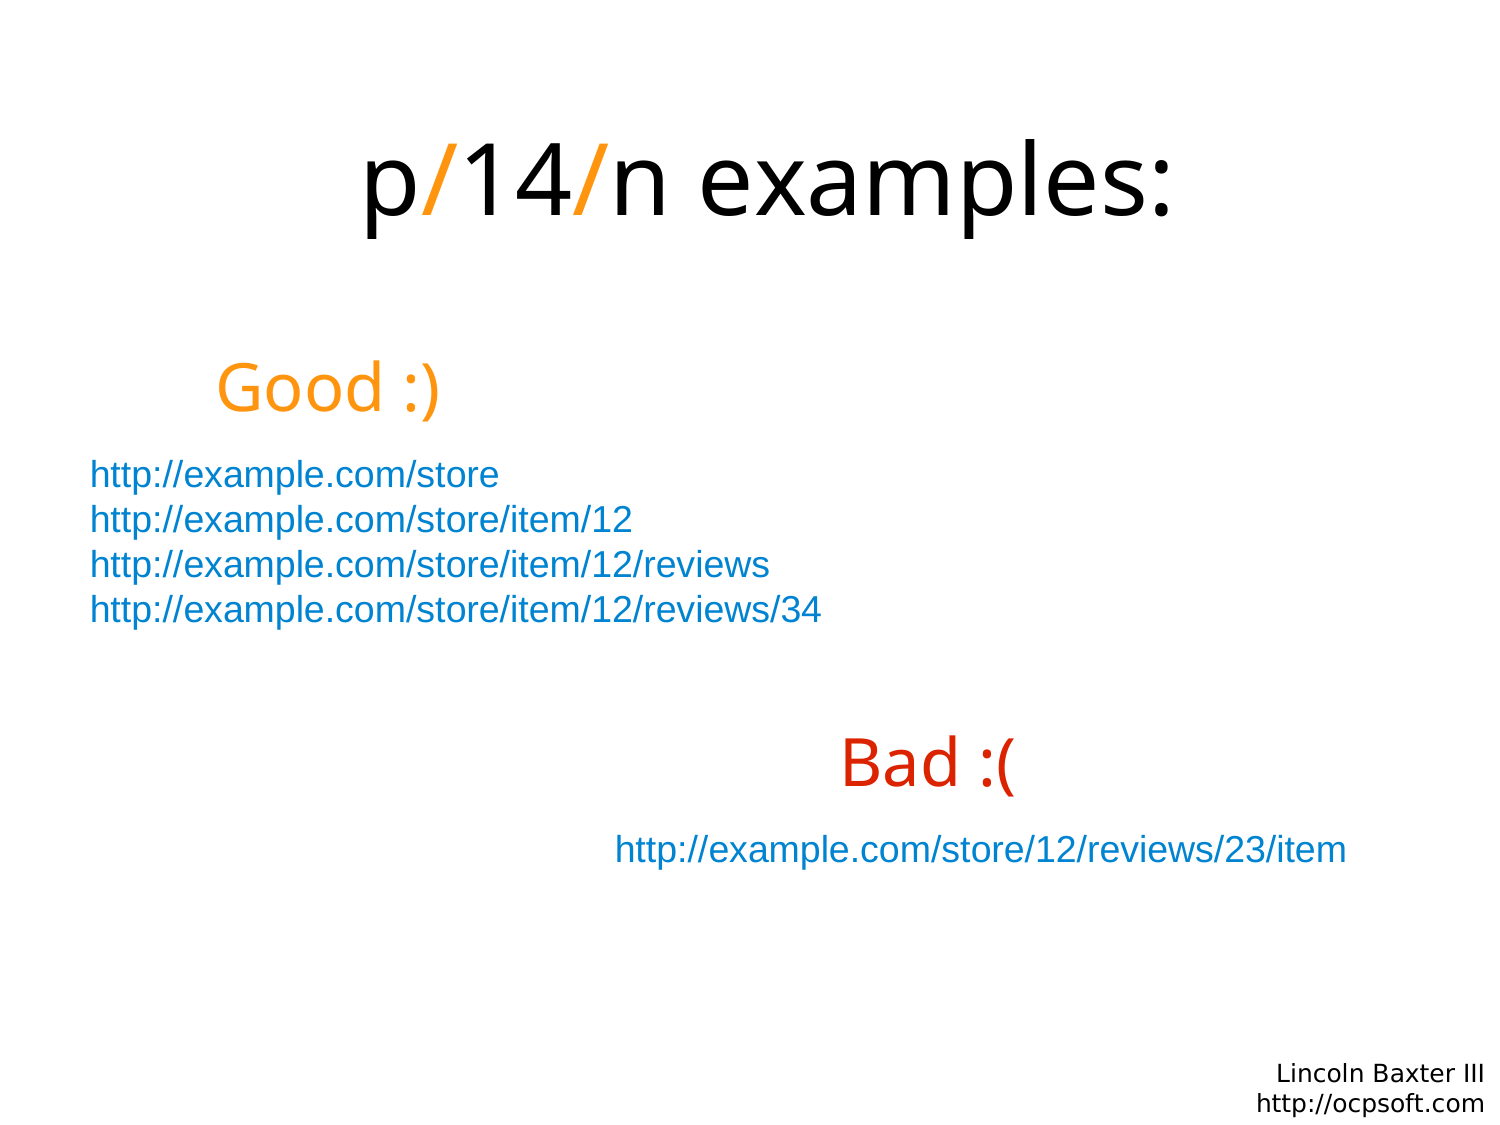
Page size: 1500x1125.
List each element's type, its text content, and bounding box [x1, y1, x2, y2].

text_box http://example.com/store http://example.com/store/item/12 http://example.com/store/item/12/reviews http://example.com/store/item/12/reviews/34 [75, 442, 863, 638]
list Bad :( [712, 712, 1088, 817]
list Good :) [112, 337, 488, 451]
title p/14/n examples: [75, 107, 1425, 243]
text_box http://example.com/store/12/reviews/23/item [600, 817, 1388, 883]
